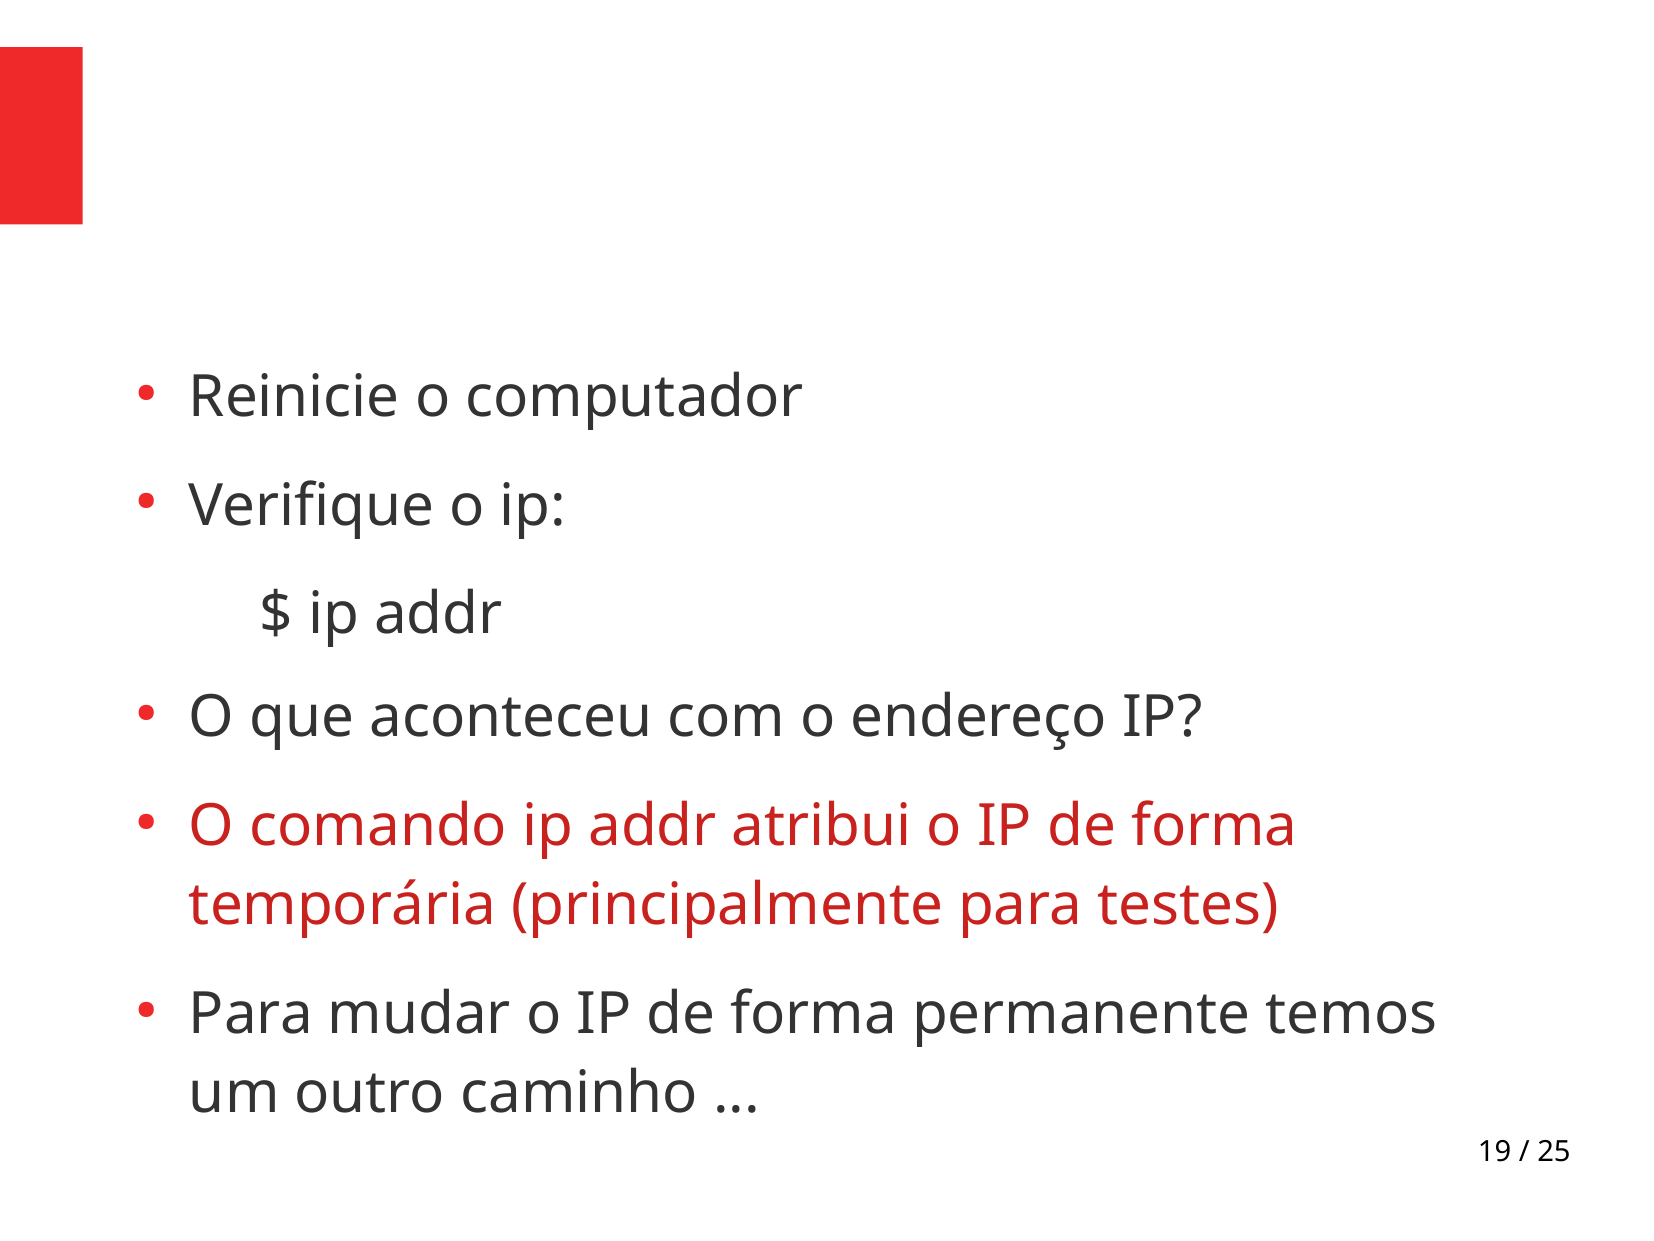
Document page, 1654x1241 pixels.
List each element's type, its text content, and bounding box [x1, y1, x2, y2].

list Reinicie o computador Verifique o ip: $ ip addr O que aconteceu com o endereço IP? O comando ip addr atribui o IP de forma temporária (principalmente para testes) Para mudar o IP de forma permanente temos um outro caminho ... [118, 354, 1536, 1074]
